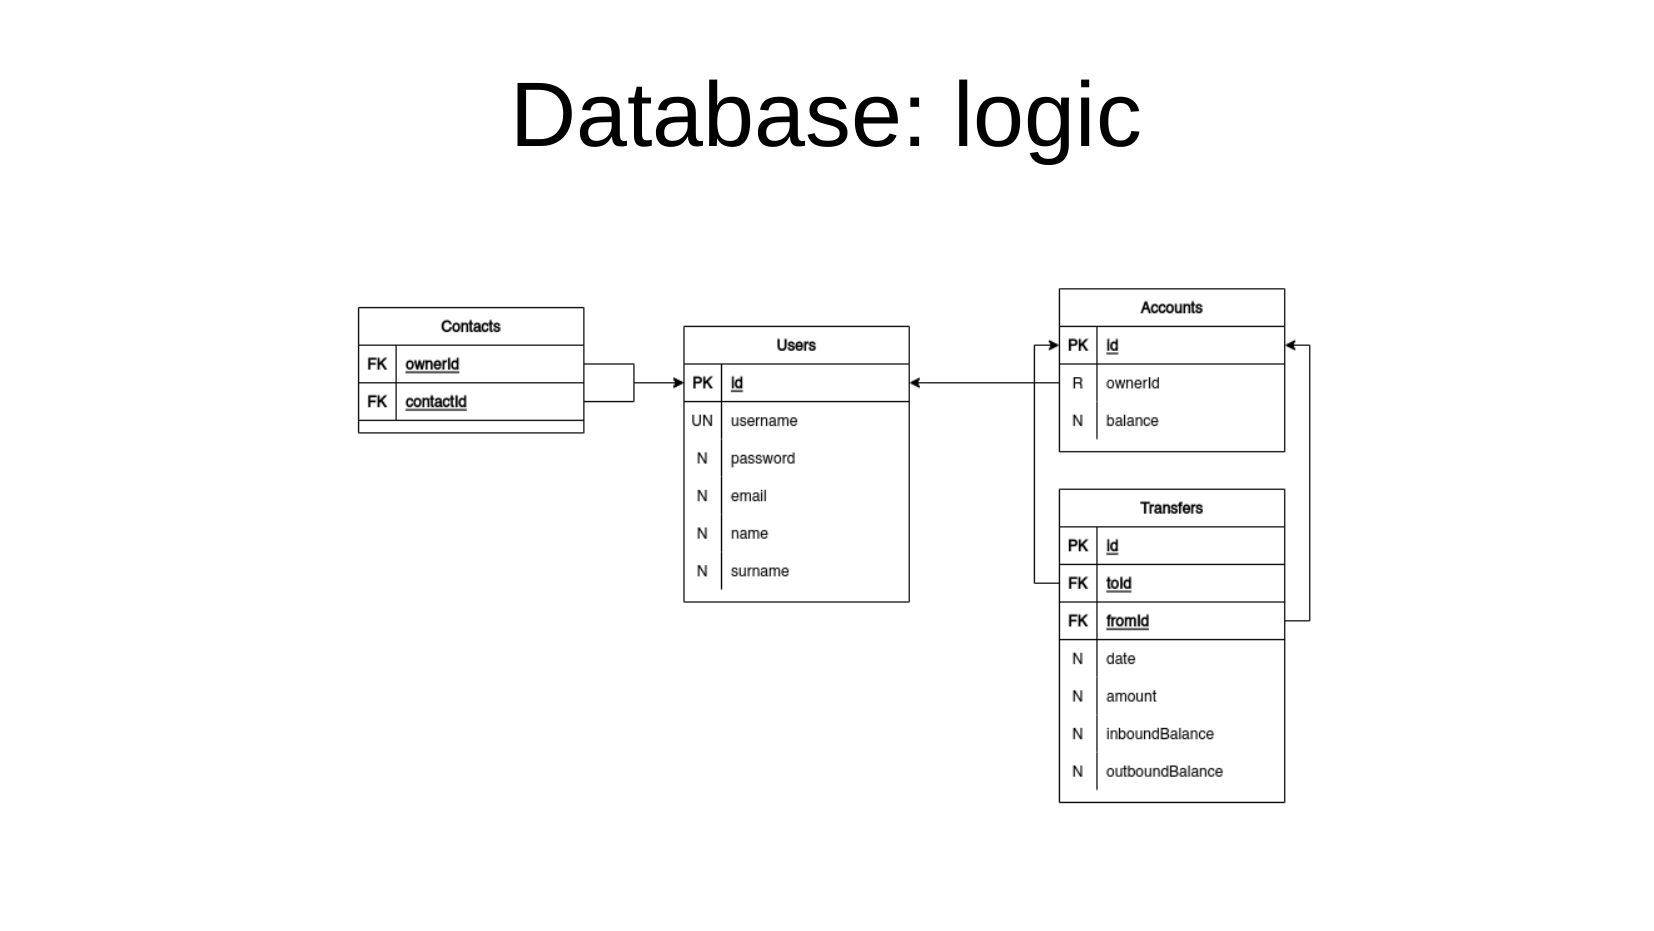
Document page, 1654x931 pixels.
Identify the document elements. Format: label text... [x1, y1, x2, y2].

title Database: logic [82, 37, 1571, 193]
picture [283, 225, 1371, 873]
